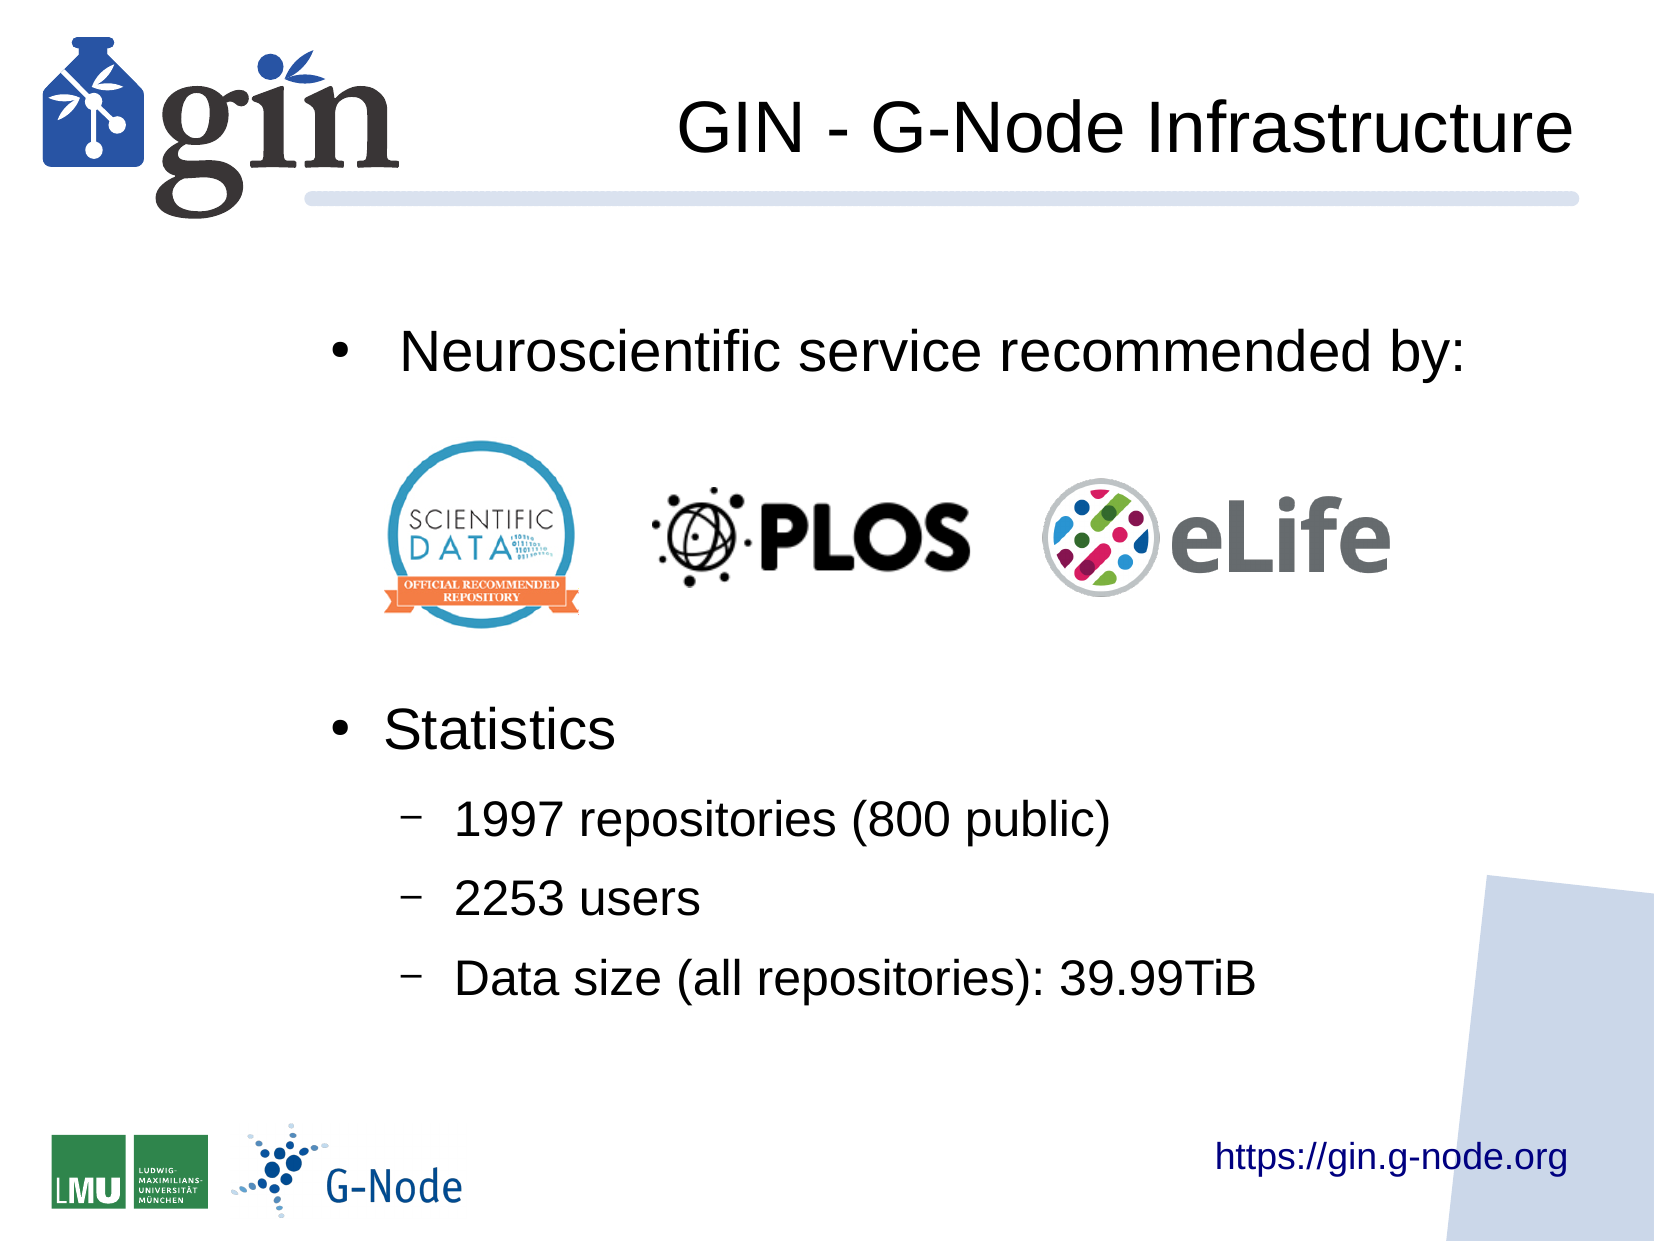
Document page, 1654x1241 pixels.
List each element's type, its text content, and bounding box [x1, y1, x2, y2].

picture [1026, 462, 1407, 613]
picture [384, 437, 579, 633]
text_box https://gin.g-node.org [1200, 1128, 1625, 1186]
picture [33, 30, 409, 224]
text_box GIN - G-Node Infrastructure [87, 30, 1576, 226]
picture [652, 487, 972, 588]
picture [230, 1123, 467, 1219]
list Neuroscientific service recommended by: Statistics 1997 repositories (800 public) 2253 users Data size (all repositories): 39.99TiB [312, 318, 1595, 421]
